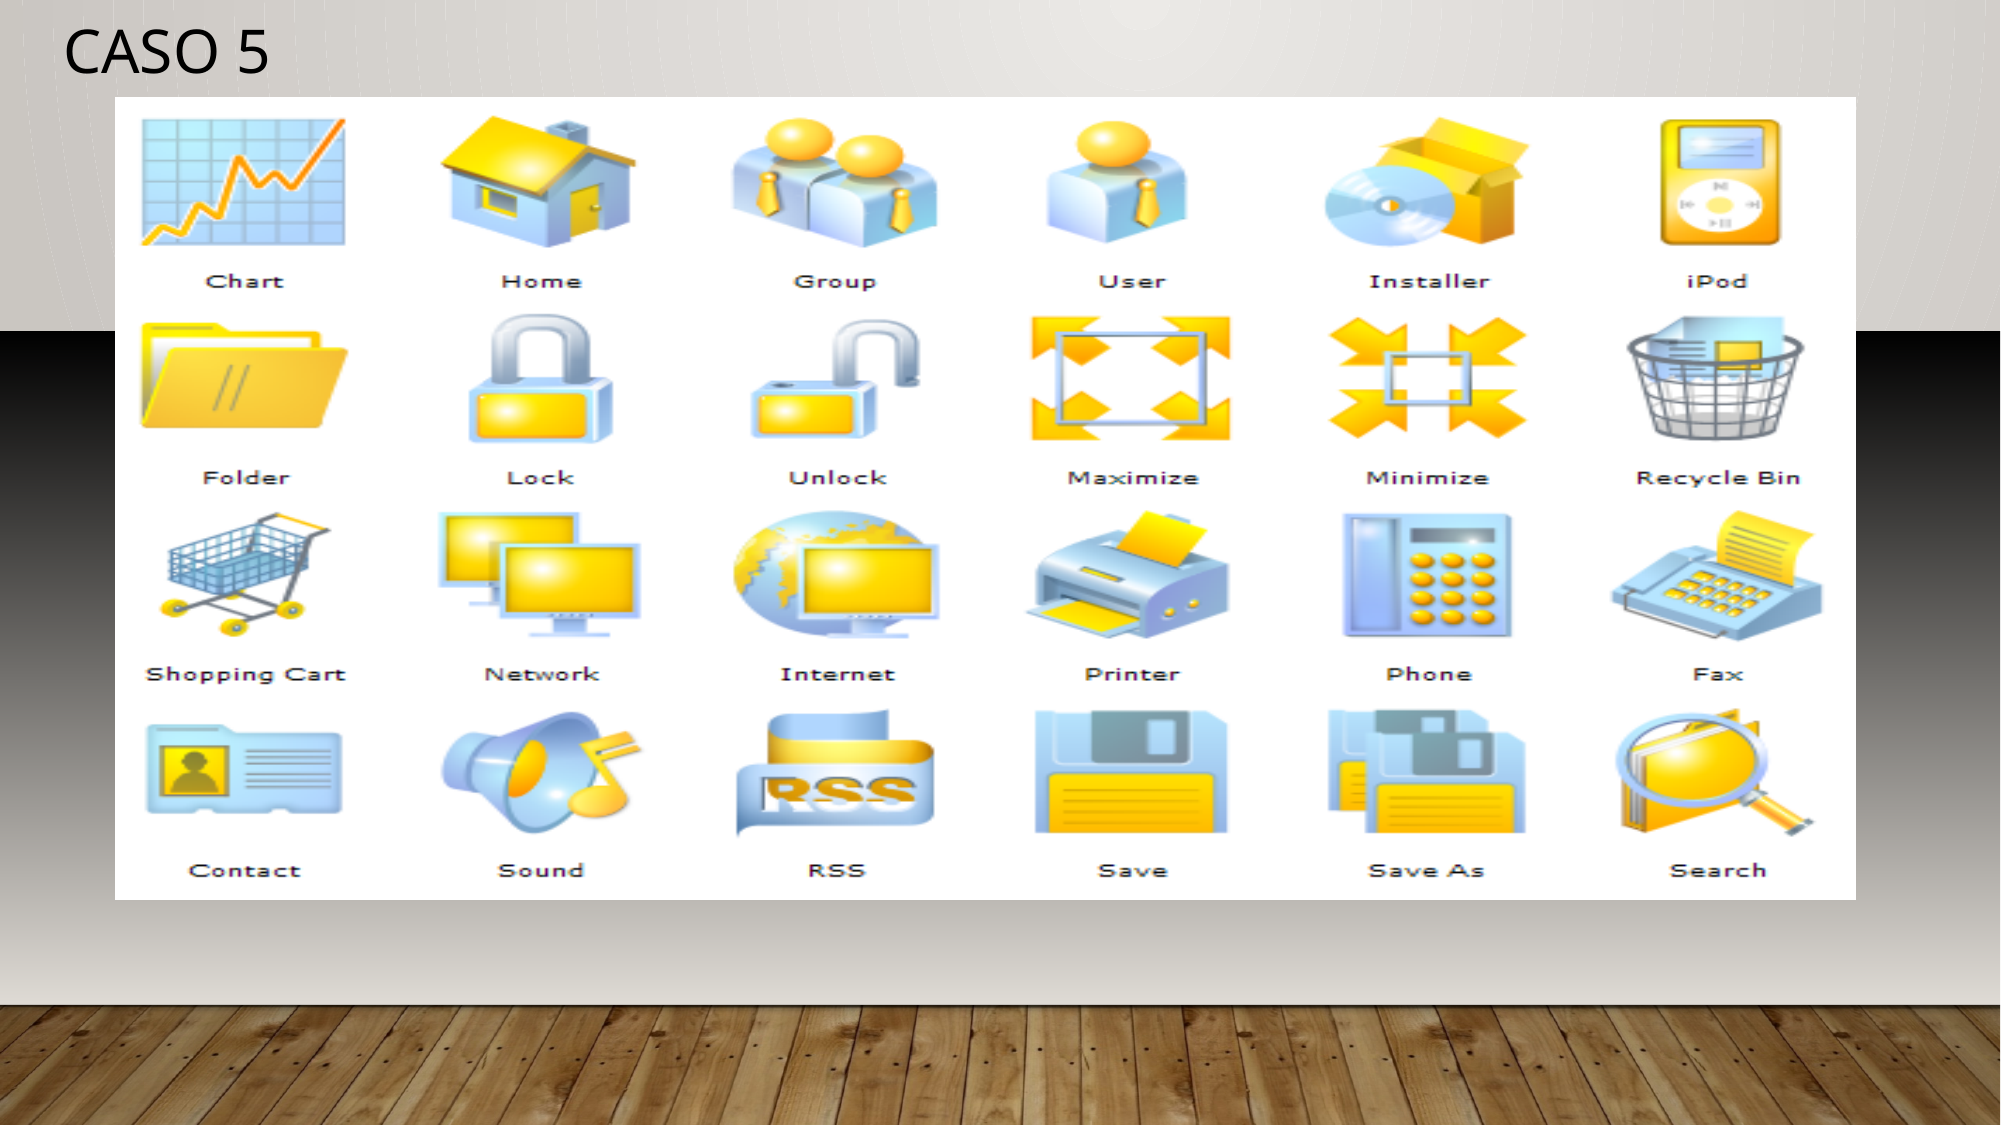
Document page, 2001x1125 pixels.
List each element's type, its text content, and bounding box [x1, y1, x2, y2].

picture [115, 97, 1856, 901]
title CASO 5 [48, 13, 372, 98]
